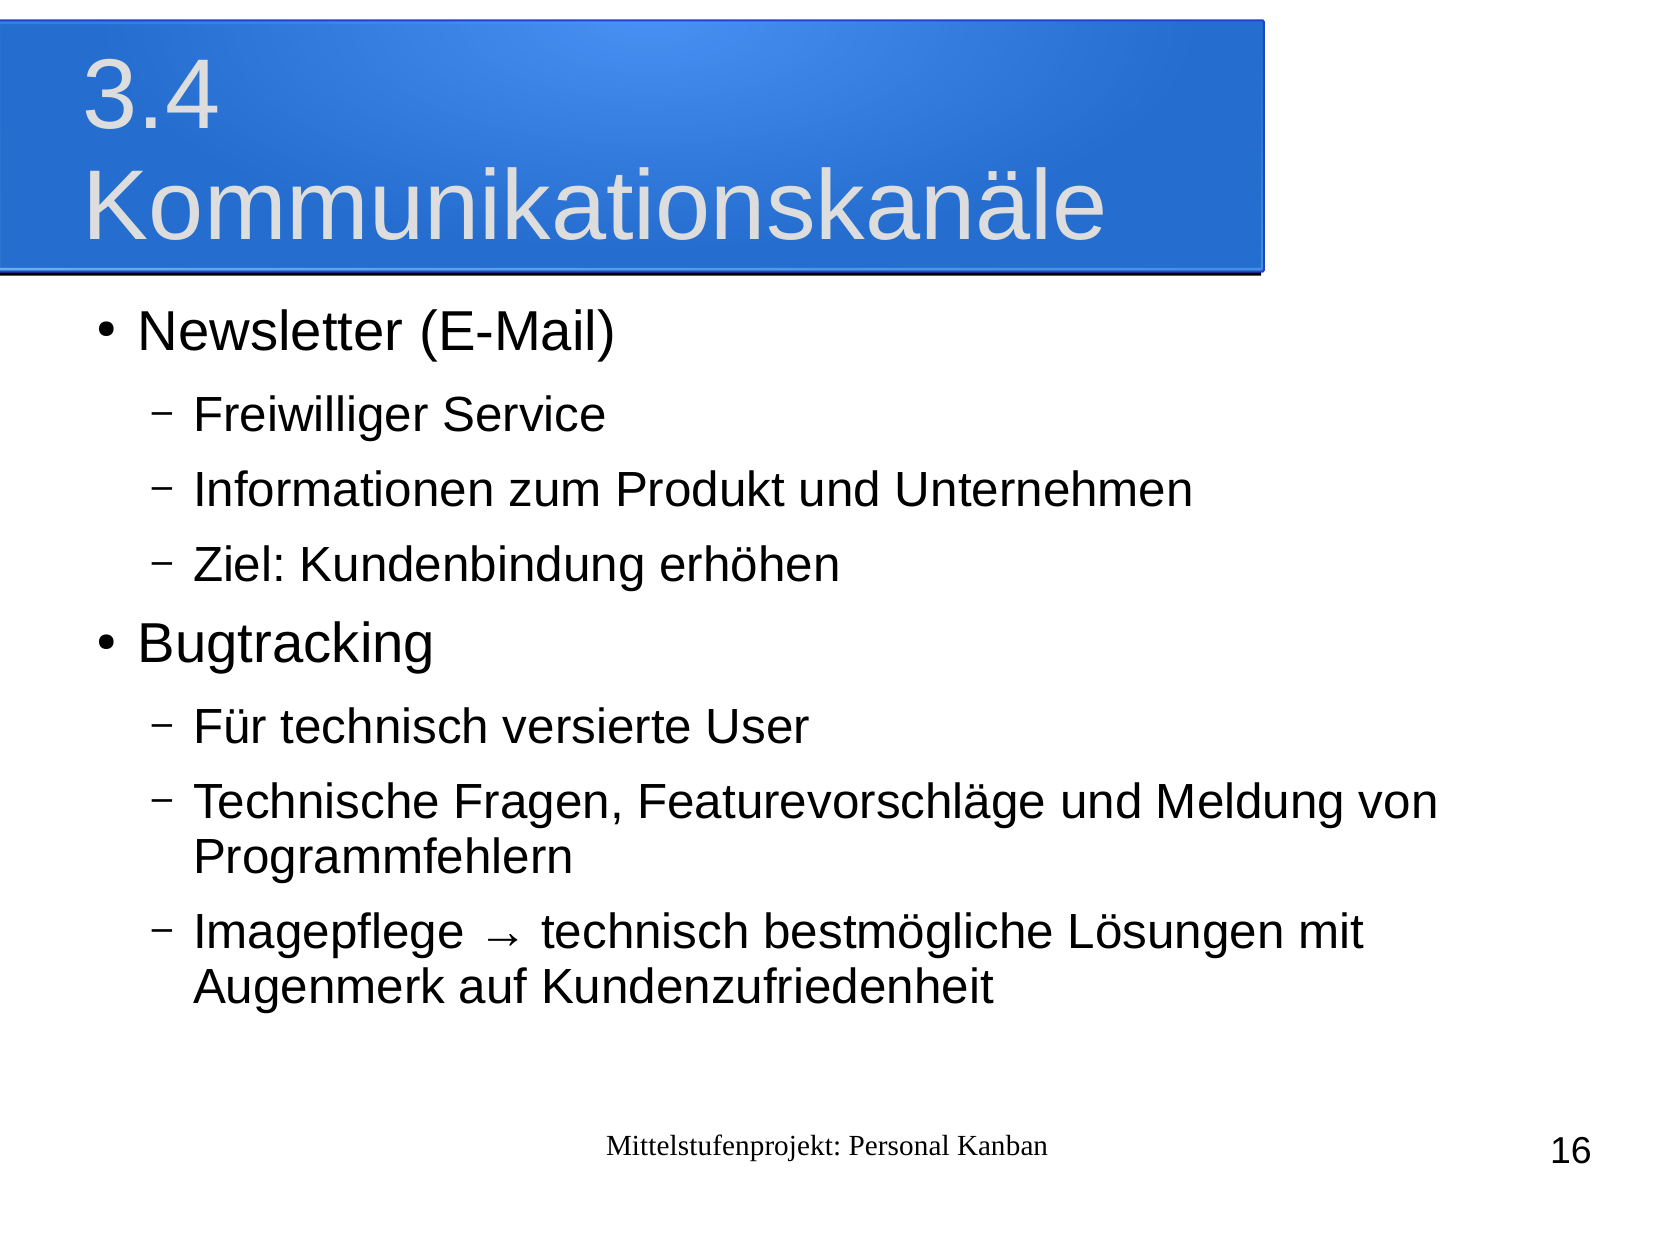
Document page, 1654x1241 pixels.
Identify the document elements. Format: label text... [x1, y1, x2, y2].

text_box 16 [1535, 1122, 1654, 1194]
list Newsletter (E-Mail) Freiwilliger Service Informationen zum Produkt und Unternehmen Ziel: Kundenbindung erhöhen Bugtracking Für technisch versierte User Technische Fragen, Featurevorschläge und Meldung von Programmfehlern Imagepflege → technisch bestmögliche Lösungen mit Augenmerk auf Kundenzufriedenheit [82, 299, 1571, 1019]
title 3.4 Kommunikationskanäle [82, 38, 1235, 261]
